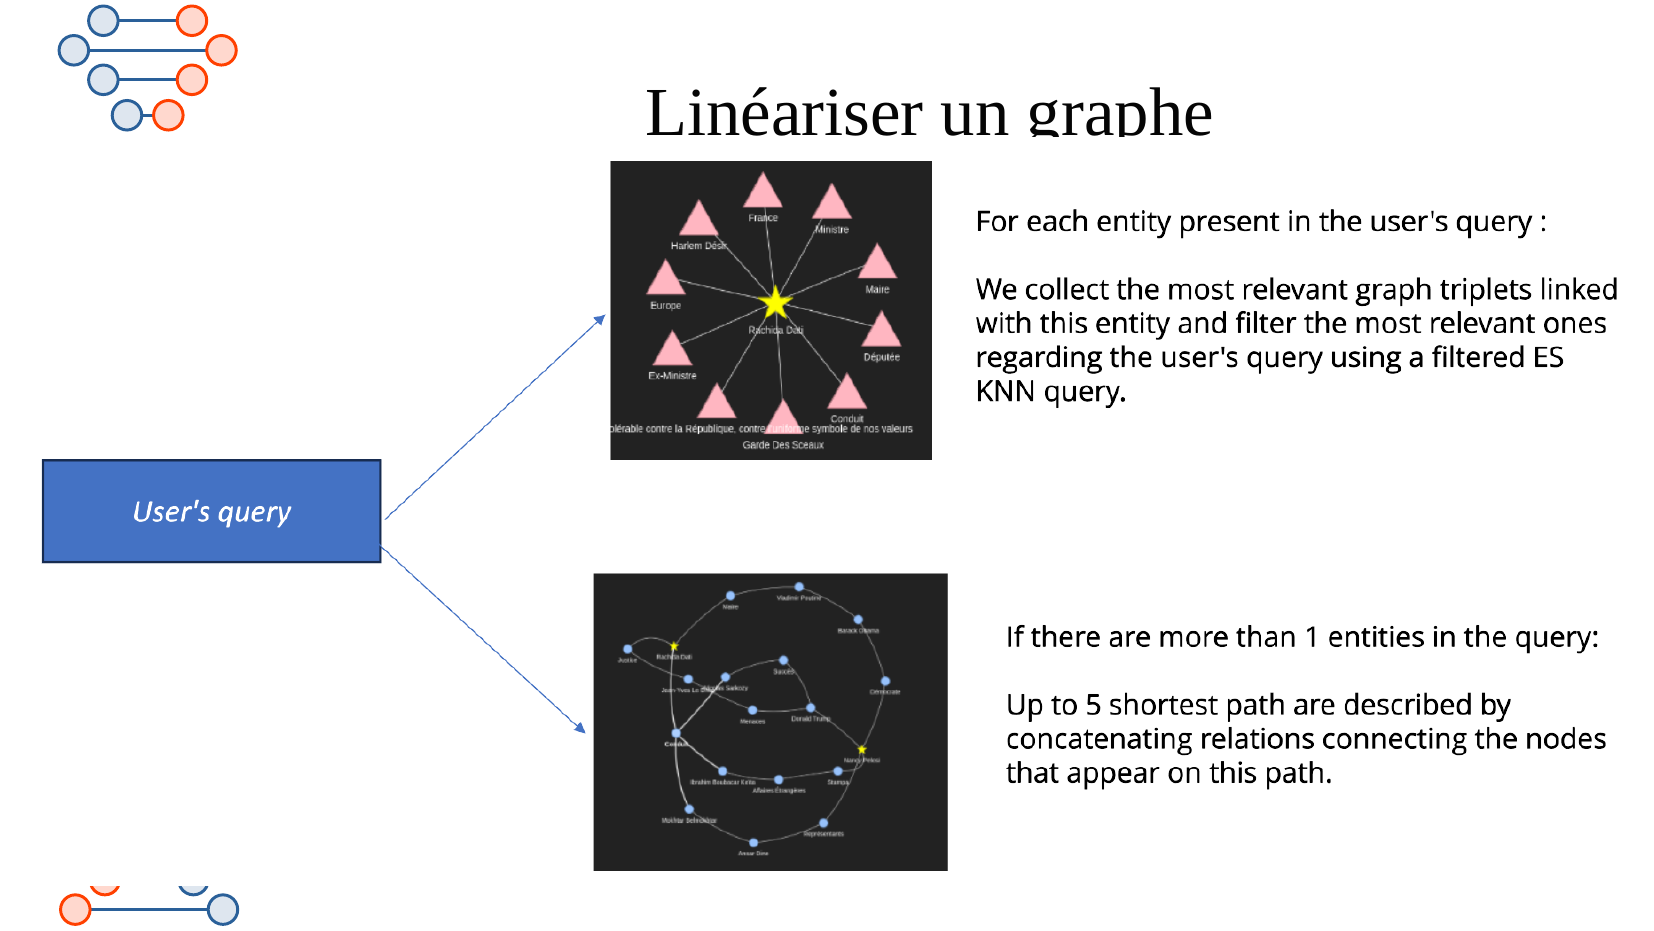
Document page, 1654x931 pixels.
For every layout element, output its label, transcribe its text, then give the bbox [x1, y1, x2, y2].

picture [5, 137, 1654, 886]
title Linéariser un graphe [265, 35, 1595, 137]
